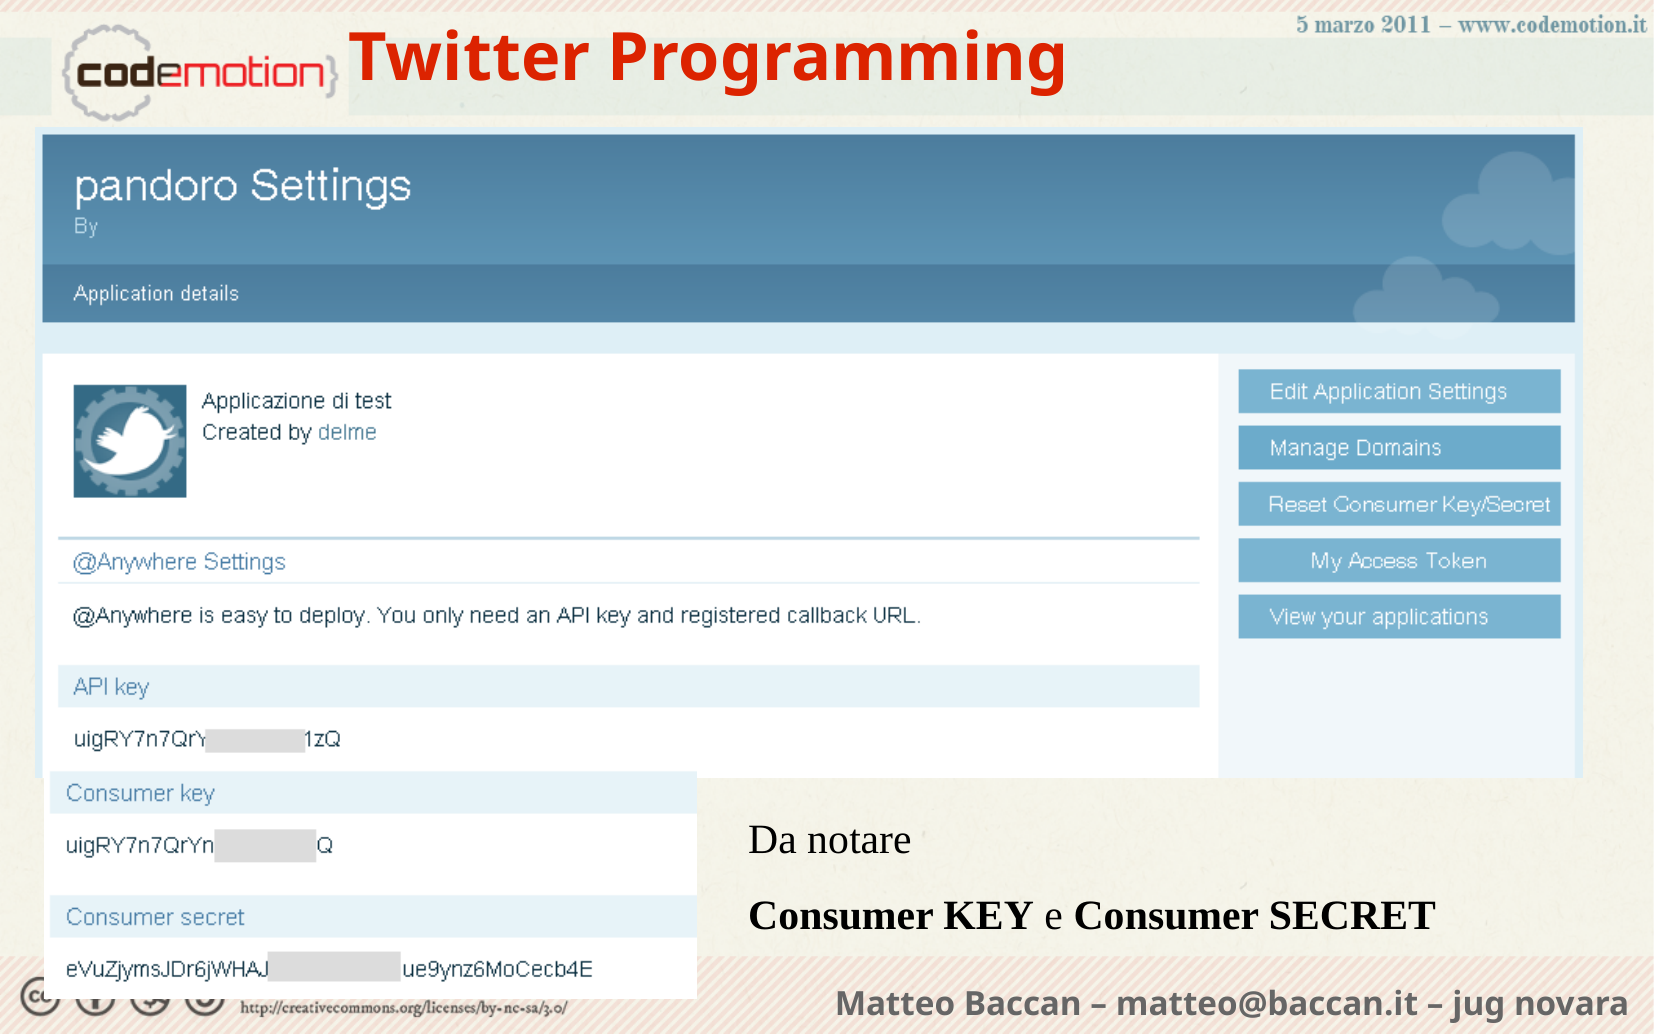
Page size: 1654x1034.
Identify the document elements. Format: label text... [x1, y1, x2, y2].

title Twitter Programming [348, 5, 1609, 103]
picture [0, 0, 1654, 1034]
list Da notare Consumer KEY e Consumer SECRET [748, 816, 1443, 941]
